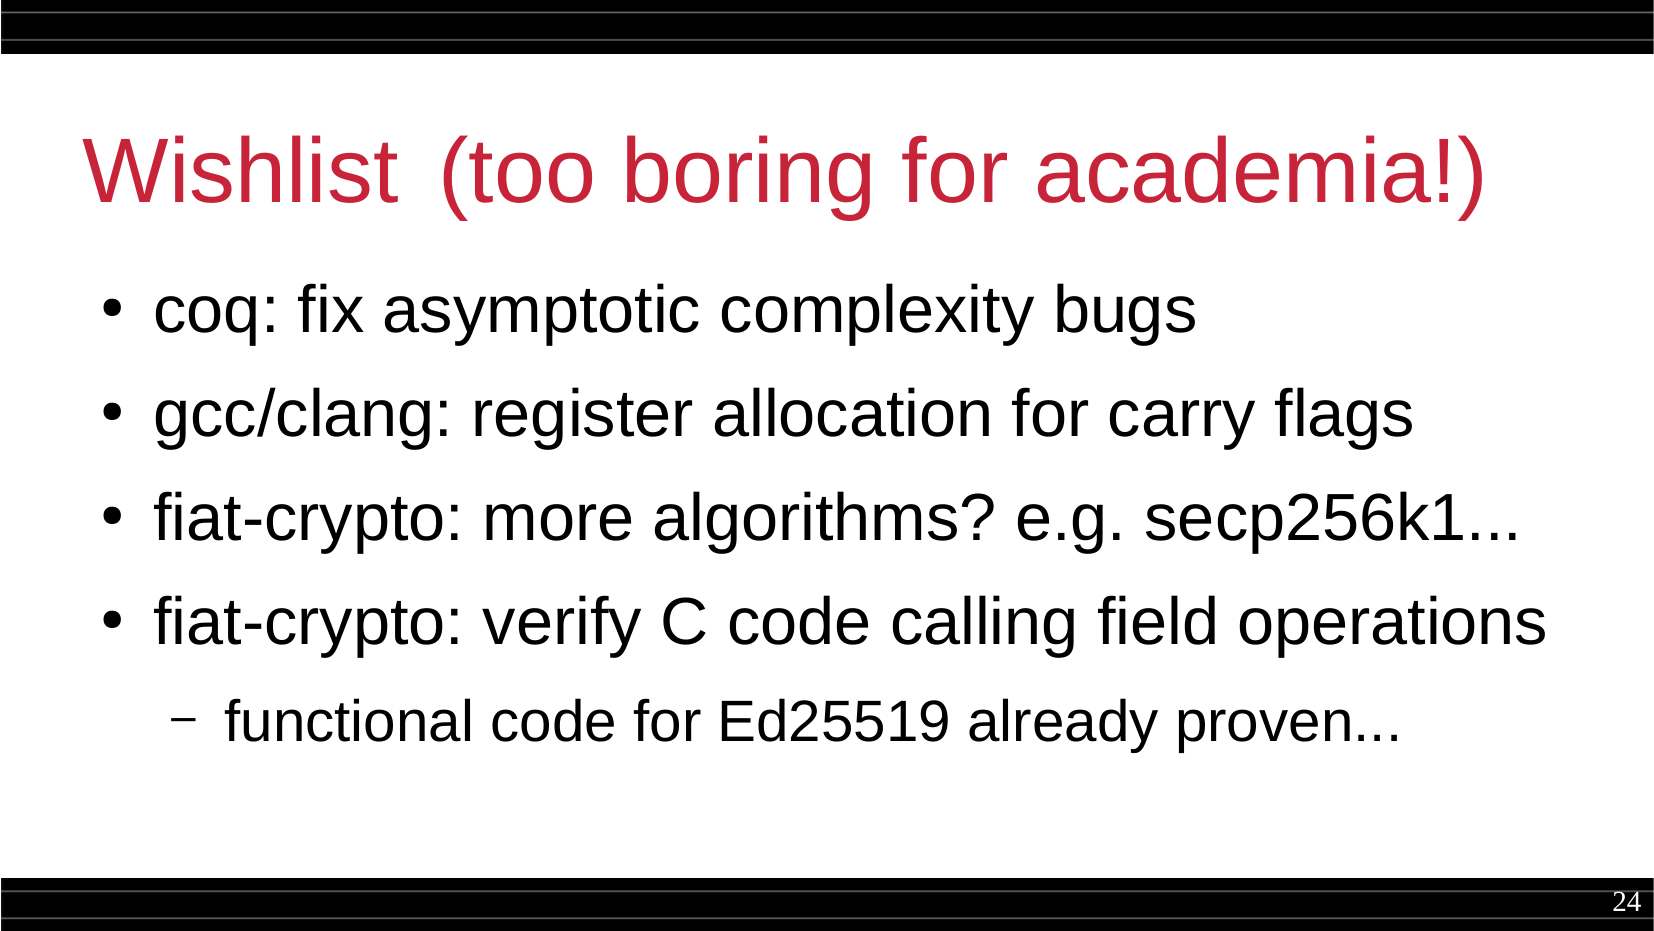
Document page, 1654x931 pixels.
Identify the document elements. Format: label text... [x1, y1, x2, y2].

title (too boring for academia!) [81, 92, 1570, 249]
picture [1, 878, 1654, 931]
picture [1, 0, 1654, 54]
list coq: fix asymptotic complexity bugs gcc/clang: register allocation for carry flags fiat-crypto: more algorithms? e.g. secp256k1... fiat-crypto: verify C code calling field operations functional code for Ed25519 already proven... [82, 271, 1571, 758]
